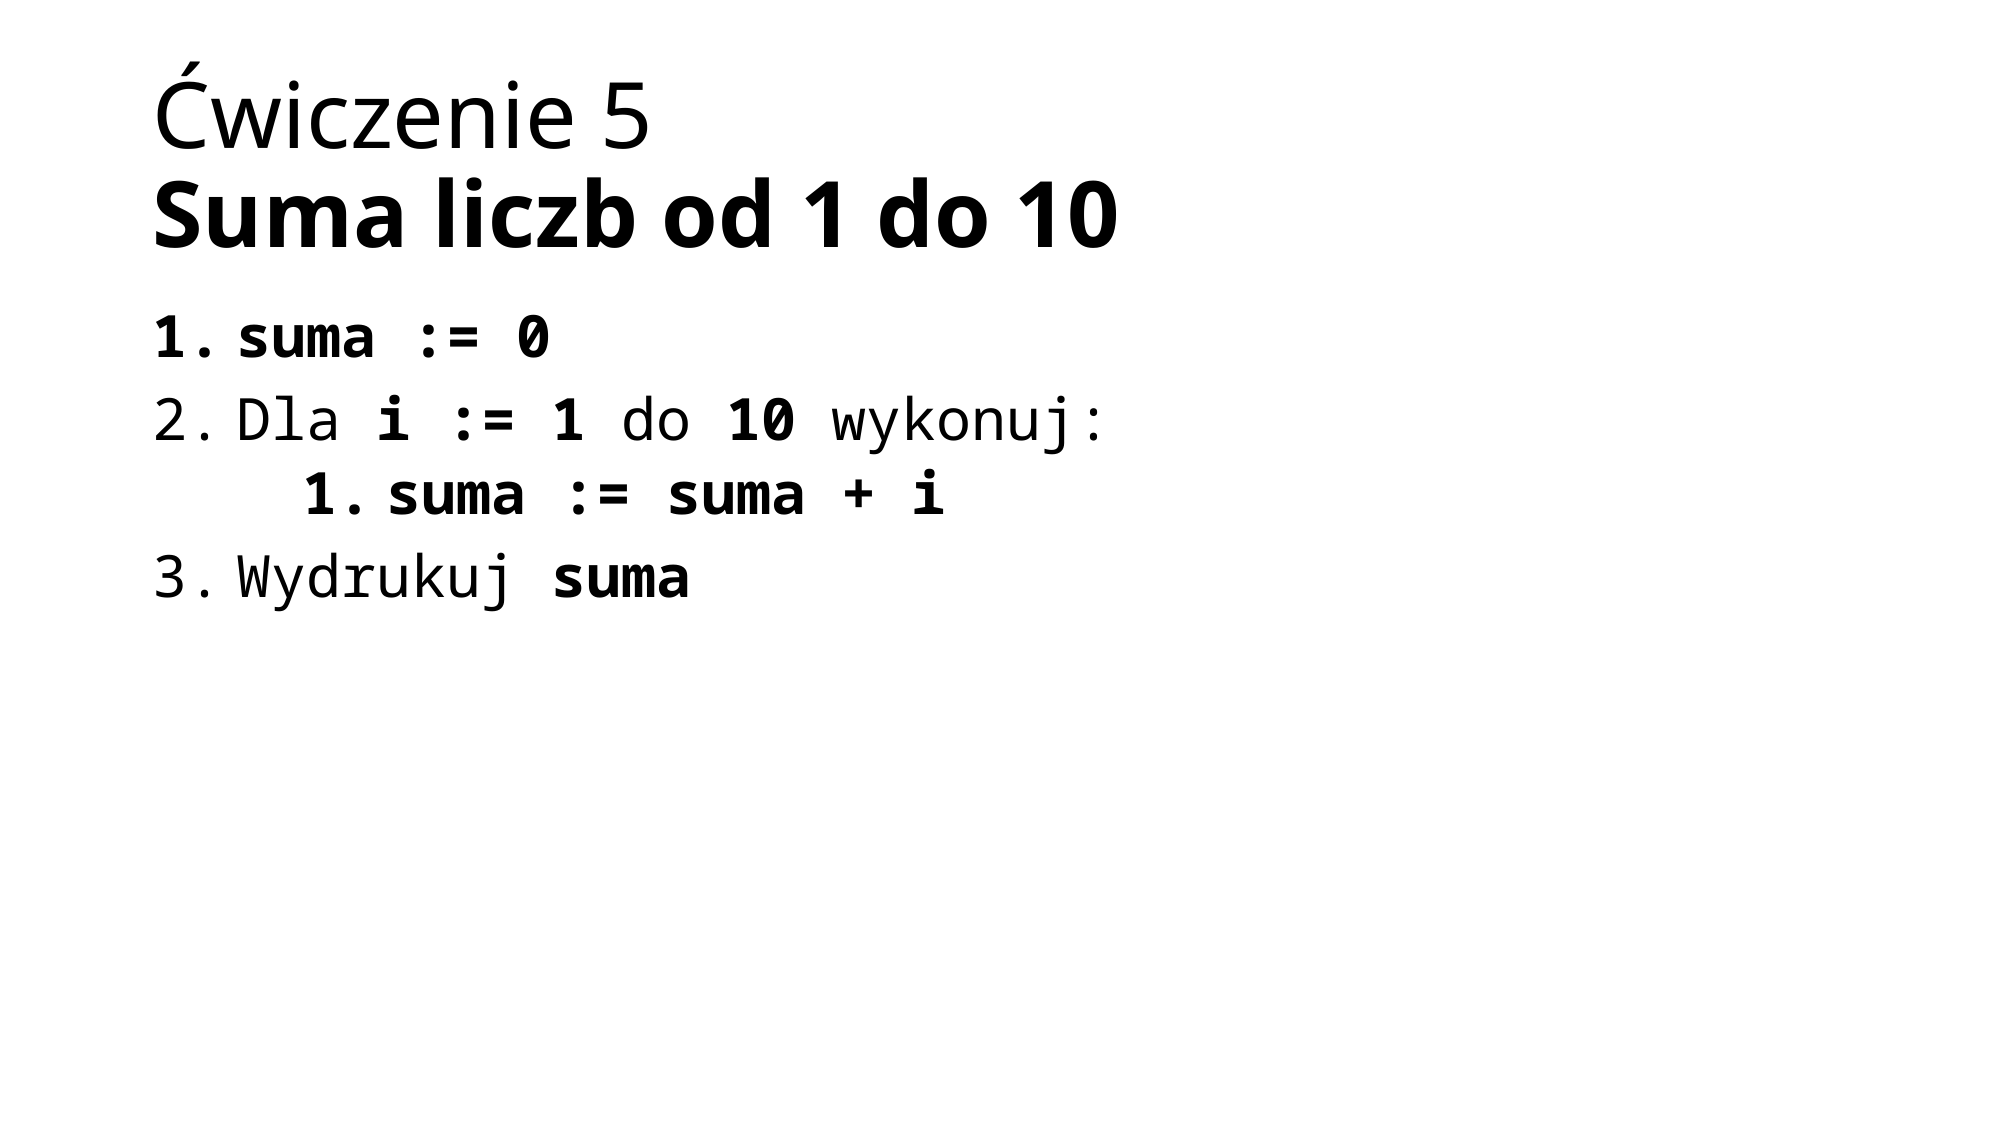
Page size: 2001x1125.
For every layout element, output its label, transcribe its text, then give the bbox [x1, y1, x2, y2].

title Ćwiczenie 5 Suma liczb od 1 do 10 [137, 59, 1863, 278]
list suma := 0 Dla i := 1 do 10 wykonuj: suma := suma + i Wydrukuj suma [137, 299, 1863, 1014]
